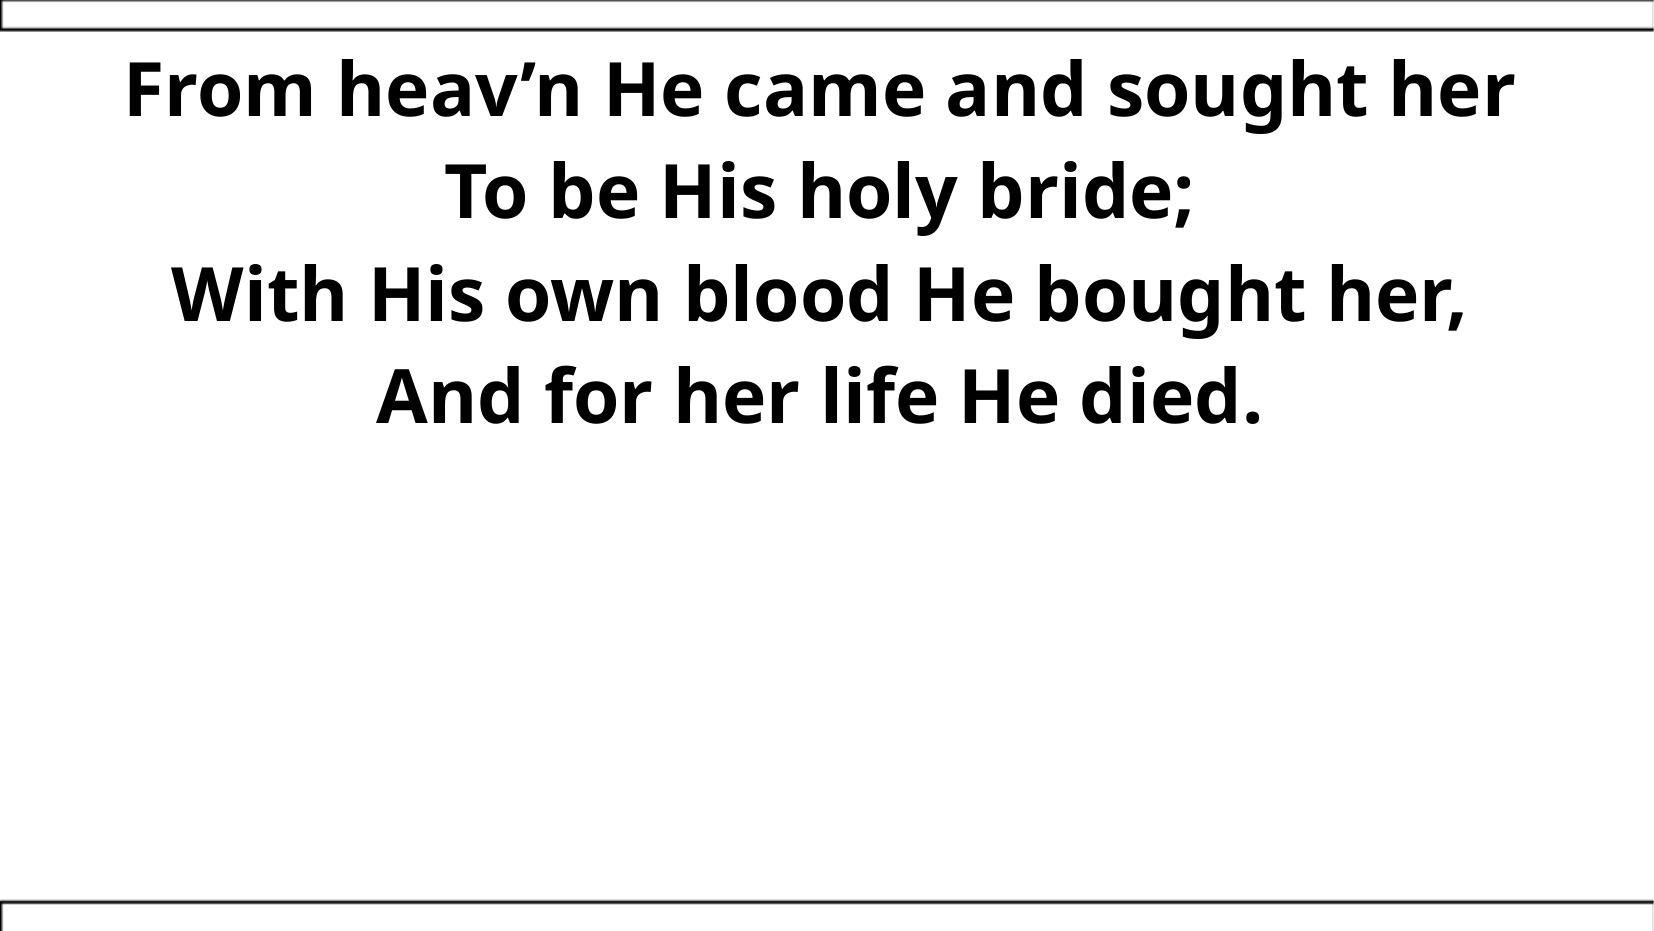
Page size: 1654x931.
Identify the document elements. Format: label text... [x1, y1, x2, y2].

picture [0, 0, 1654, 931]
text_box From heav’n He came and sought her To be His holy bride; With His own blood He bought her, And for her life He died. [93, 29, 1549, 444]
